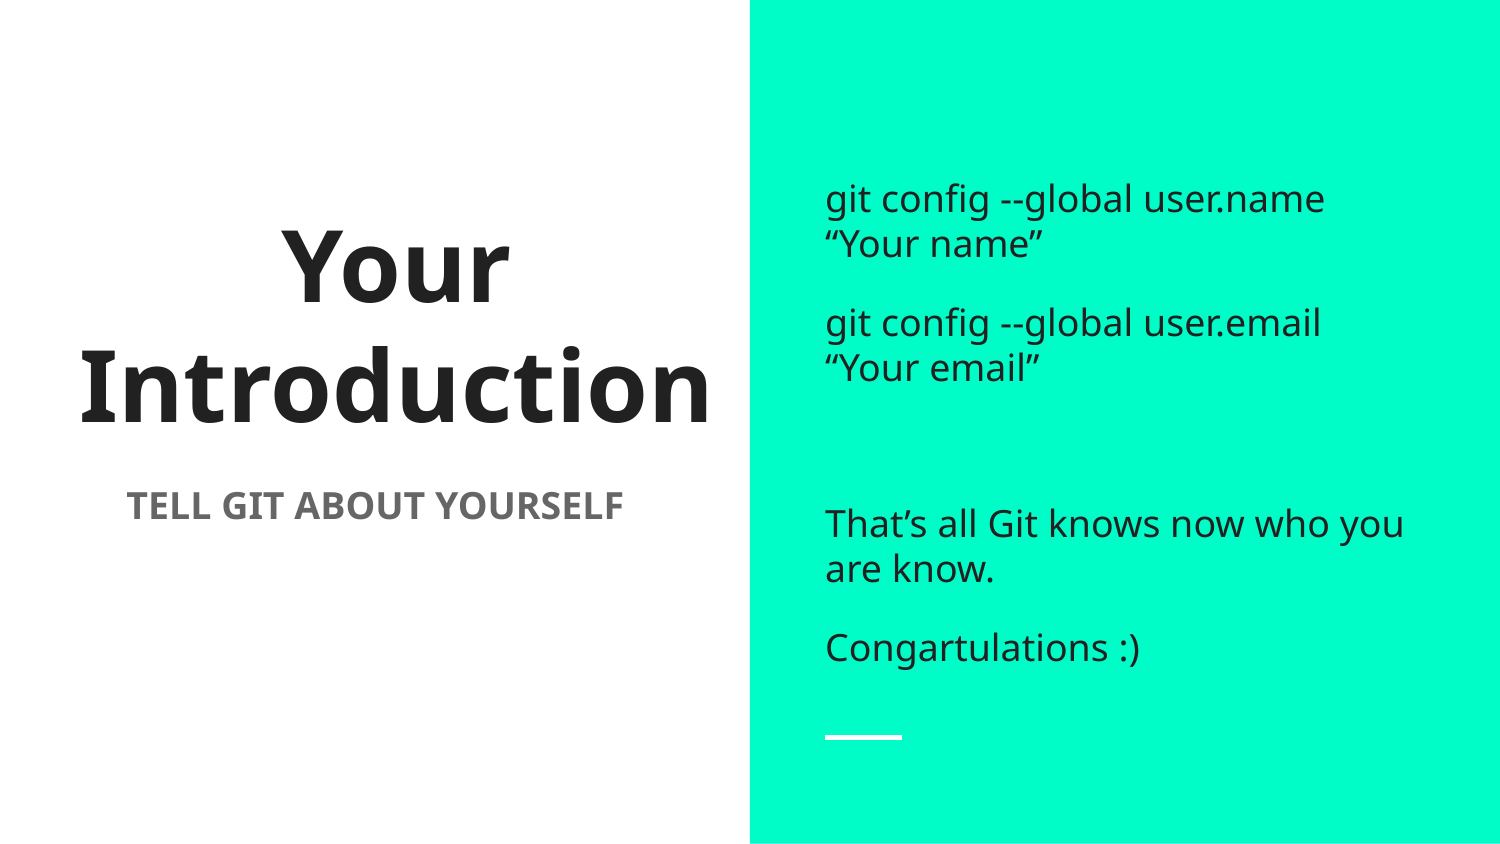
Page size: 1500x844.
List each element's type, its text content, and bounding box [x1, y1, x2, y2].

subtitle TELL GIT ABOUT YOURSELF [43, 466, 708, 688]
list git config --global user.name “Your name” git config --global user.email “Your email” That’s all Git knows now who you are know. Congartulations :) [810, 118, 1440, 725]
title Your Introduction [0, 177, 810, 458]
